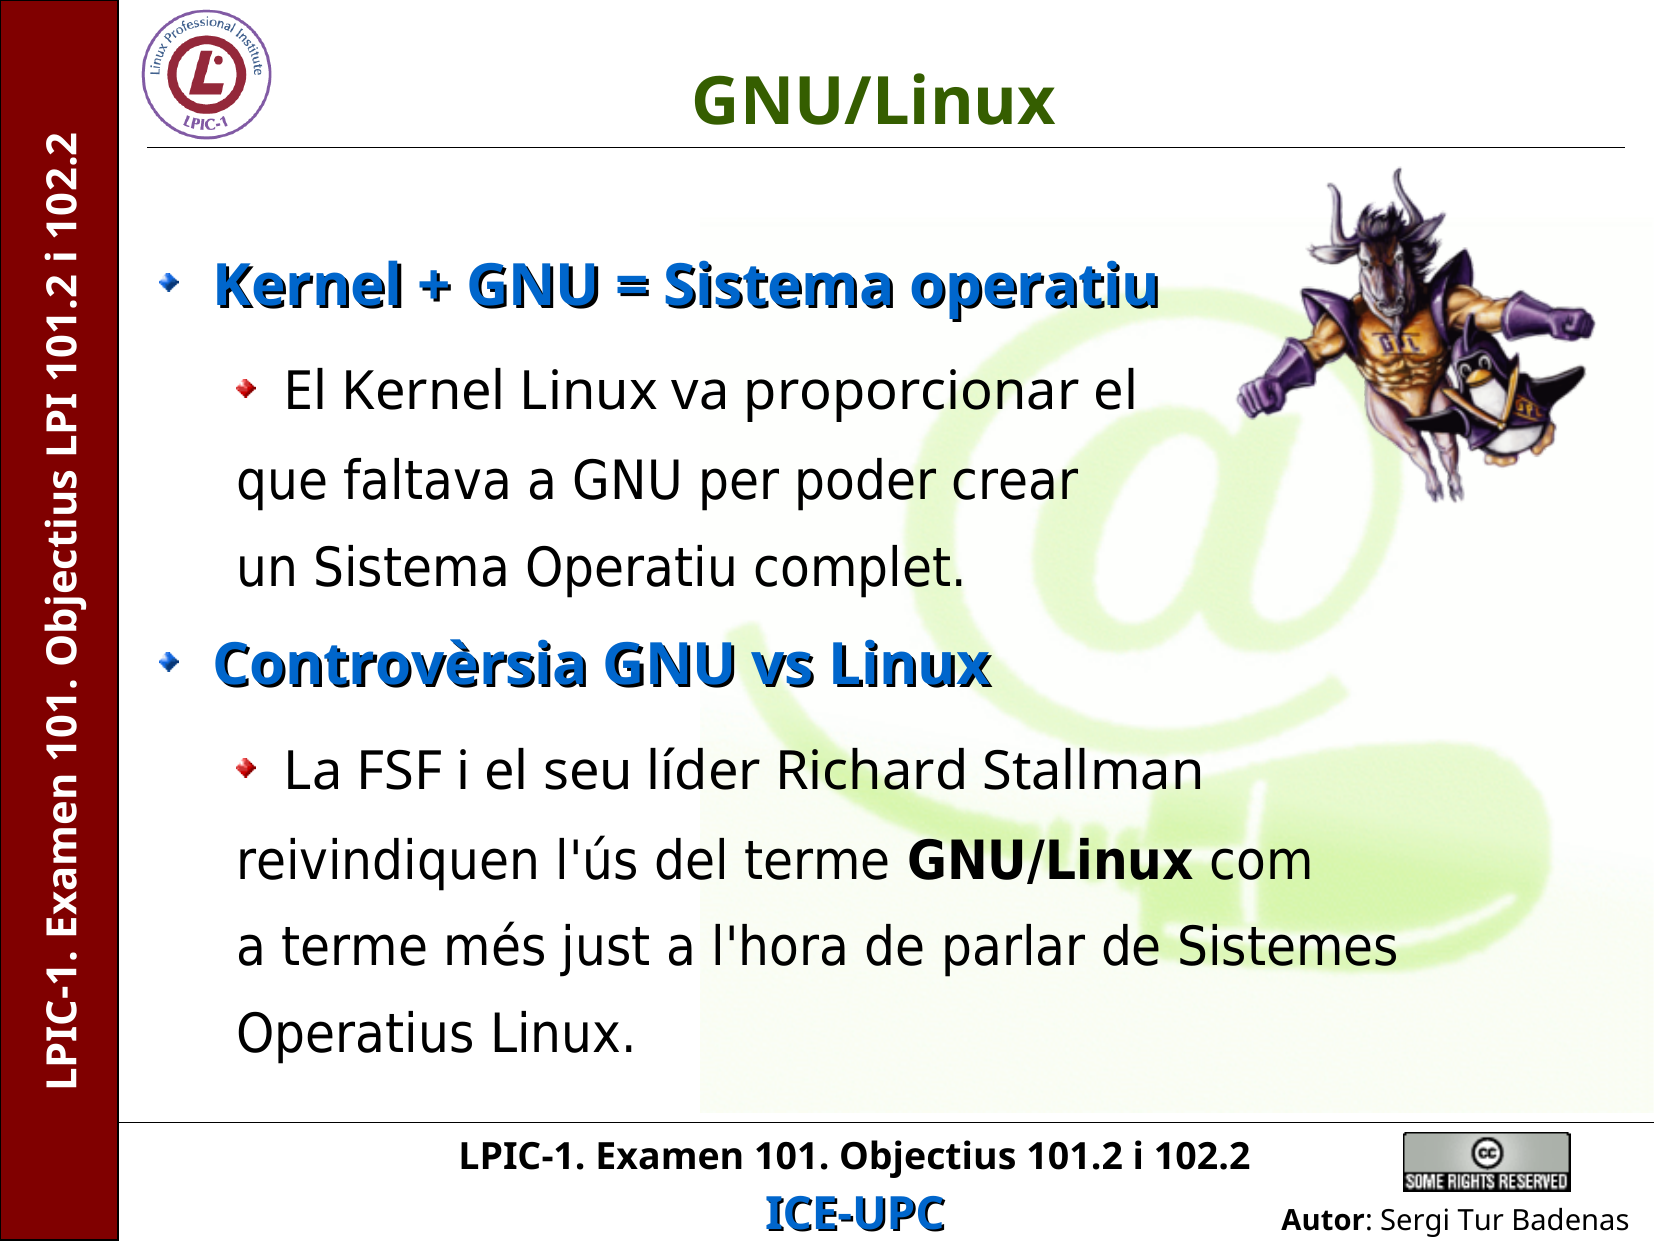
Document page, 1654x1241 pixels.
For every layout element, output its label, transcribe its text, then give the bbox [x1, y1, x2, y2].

list Kernel + GNU = Sistema operatiu El Kernel Linux va proporcionar el que faltava a GNU per poder crear un Sistema Operatiu complet. Controvèrsia GNU vs Linux La FSF i el seu líder Richard Stallman reivindiquen l'ús del terme GNU/Linux com a terme més just a l'hora de parlar de Sistemes Operatius Linux. [141, 242, 1630, 1138]
picture [135, 5, 277, 49]
picture [1403, 1138, 1571, 1192]
picture [700, 165, 1654, 1113]
title GNU/Linux [129, 49, 1619, 148]
